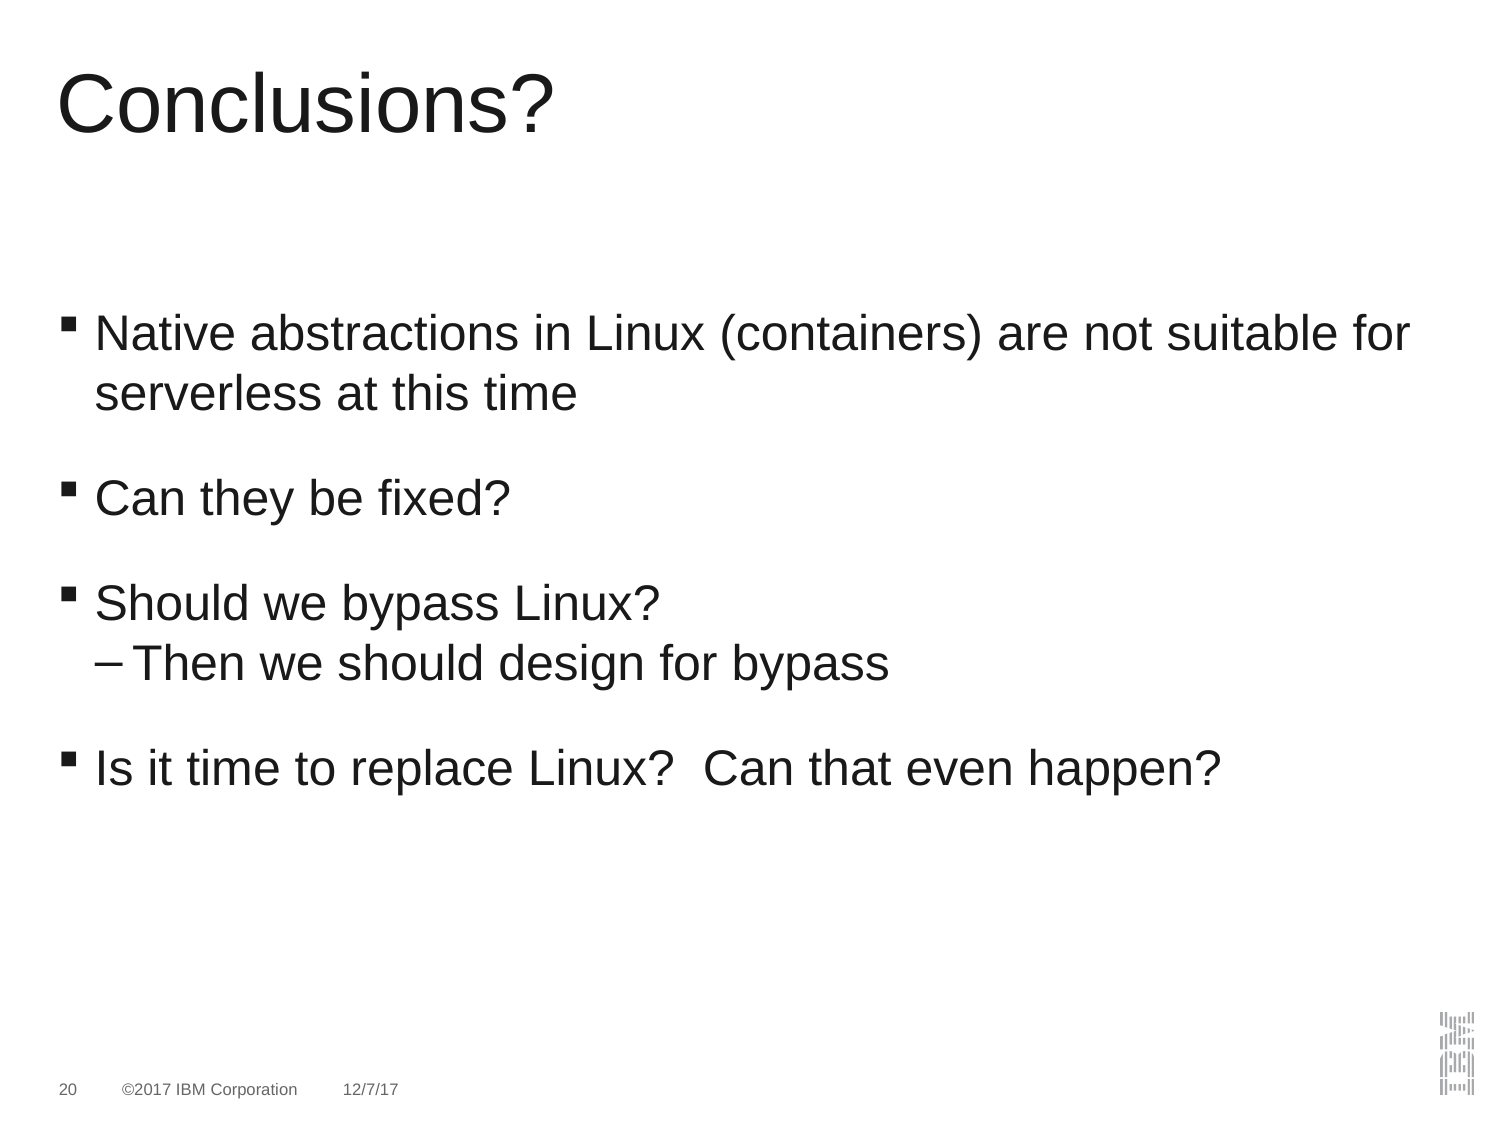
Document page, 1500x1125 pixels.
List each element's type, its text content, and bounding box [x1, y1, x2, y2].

text_box Conclusions? [56, 49, 1440, 200]
text_box Native abstractions in Linux (containers) are not suitable for serverless at this time Can they be fixed? Should we bypass Linux? Then we should design for bypass Is it time to replace Linux? Can that even happen? [57, 300, 1443, 1015]
picture [1440, 1012, 1474, 1095]
